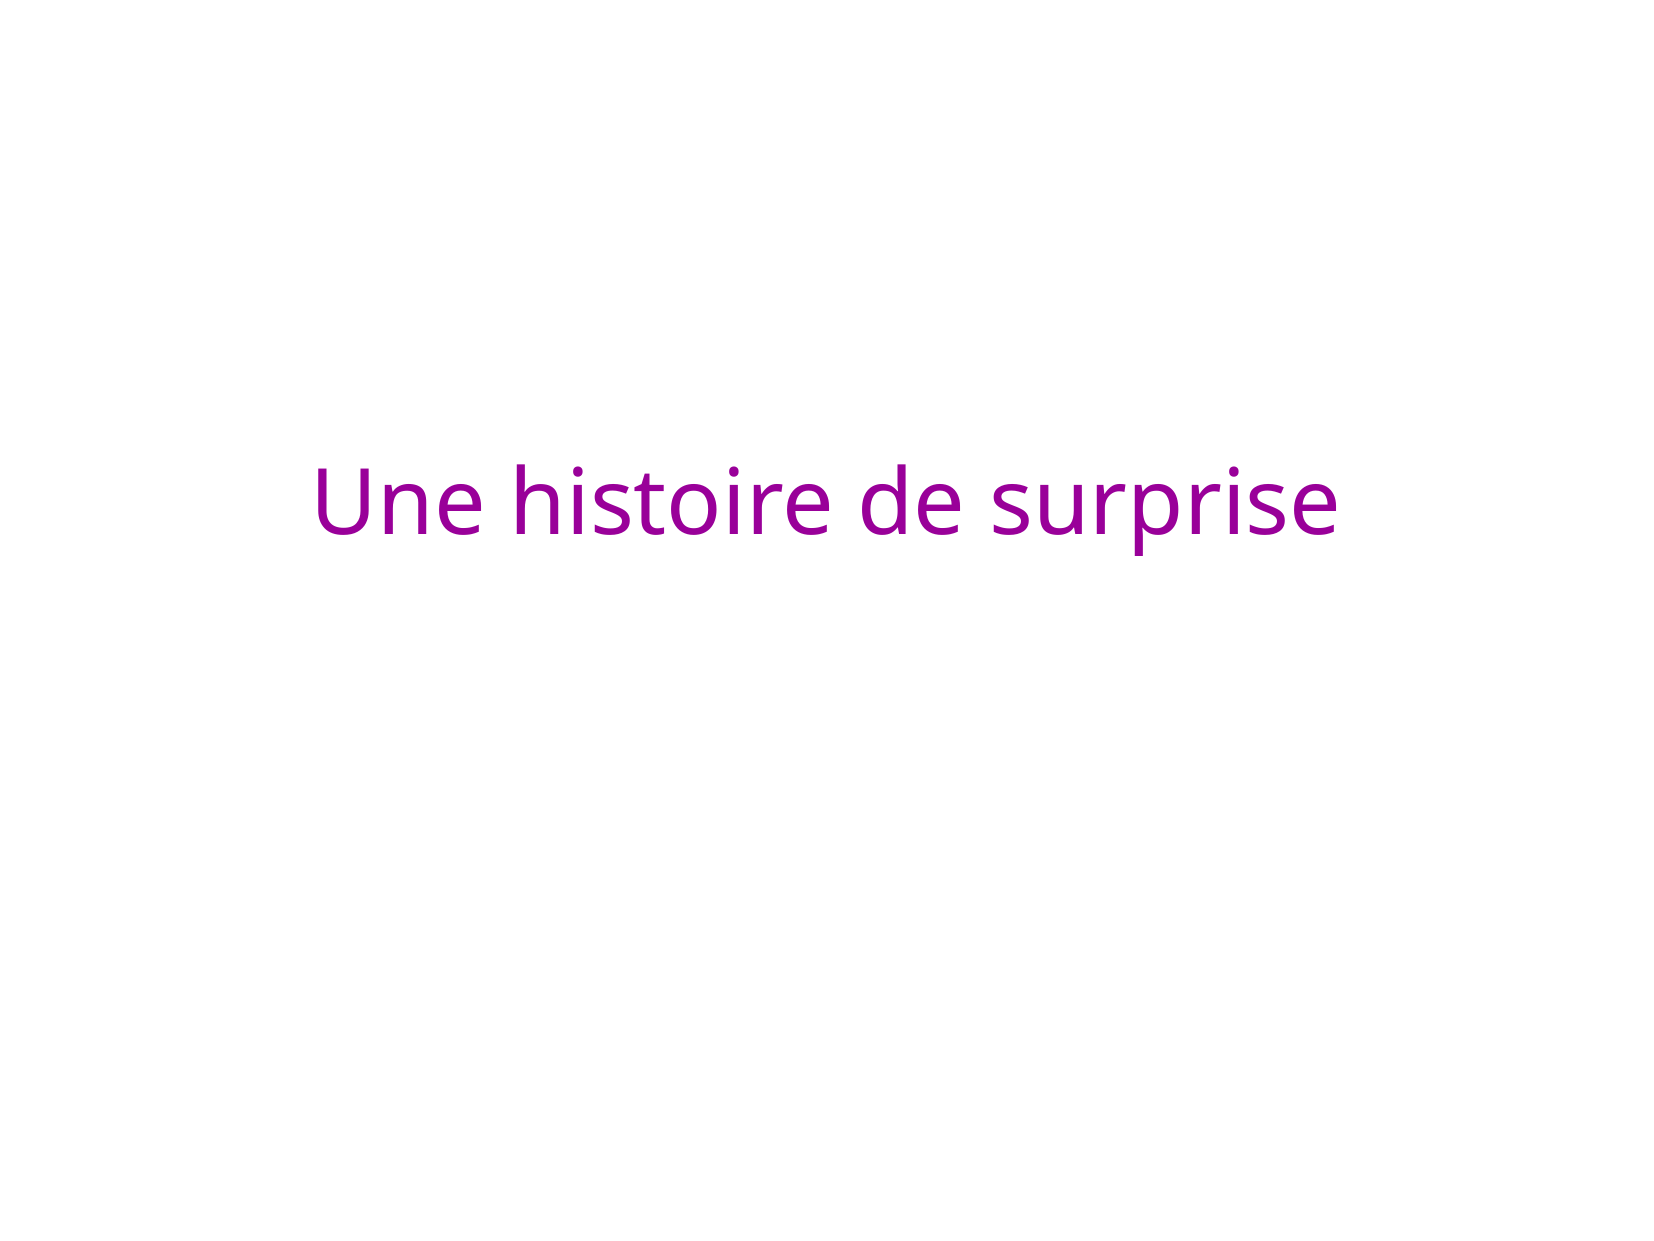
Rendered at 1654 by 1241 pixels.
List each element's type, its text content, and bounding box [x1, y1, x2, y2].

title Une histoire de surprise [82, 395, 1571, 603]
